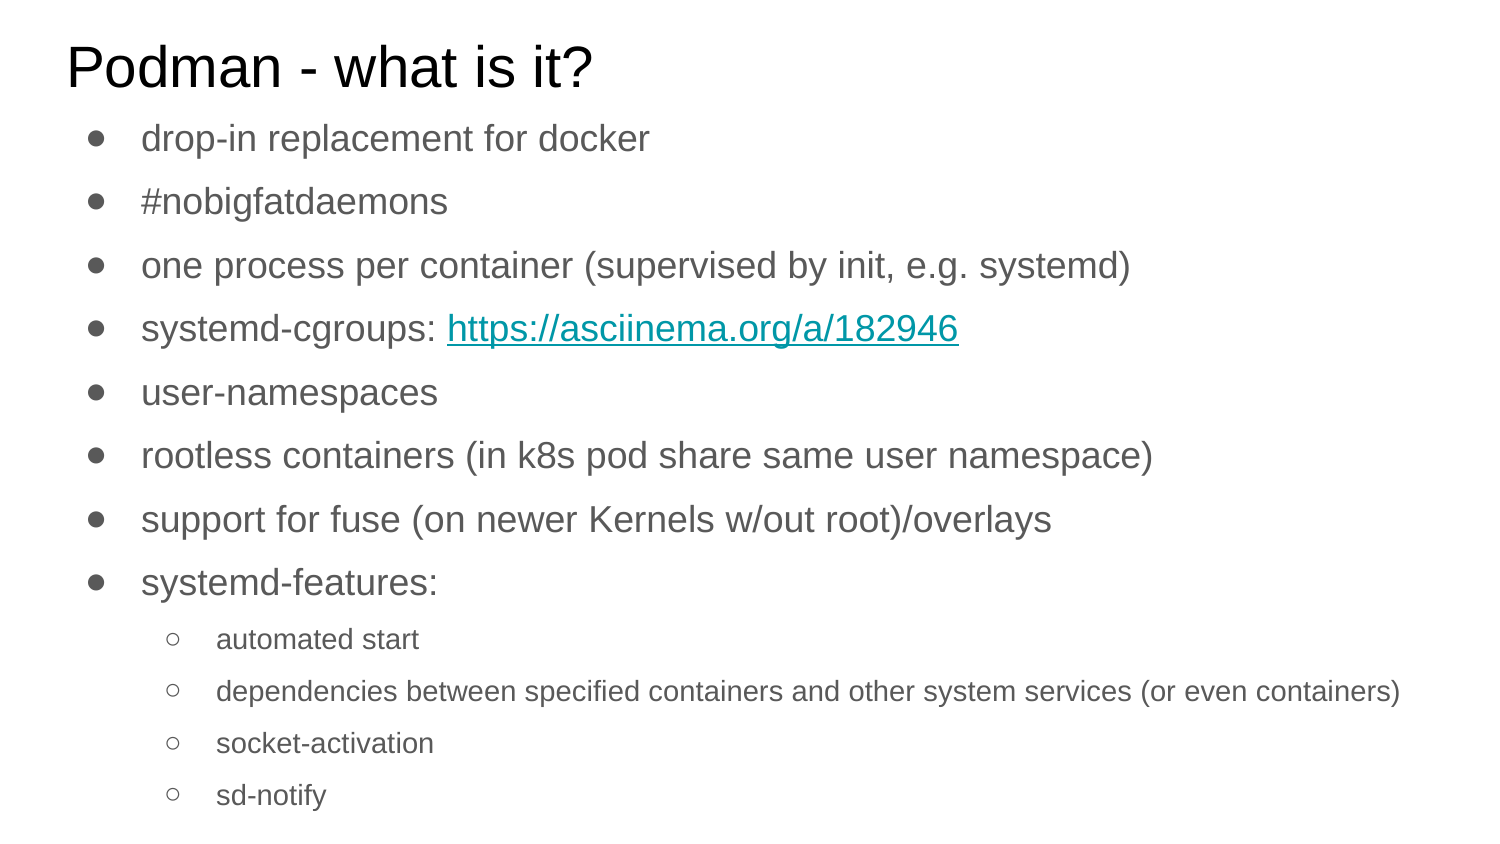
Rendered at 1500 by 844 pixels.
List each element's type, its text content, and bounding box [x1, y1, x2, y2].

title Podman - what is it? [51, 13, 1449, 91]
list drop-in replacement for docker #nobigfatdaemons one process per container (supervised by init, e.g. systemd) systemd-cgroups: https://asciinema.org/a/182946 user-namespaces rootless containers (in k8s pod share same user namespace) support for fuse (on newer Kernels w/out root)/overlays systemd-features: automated start dependencies between specified containers and other system services (or even containers) socket-activation sd-notify [51, 91, 1449, 653]
